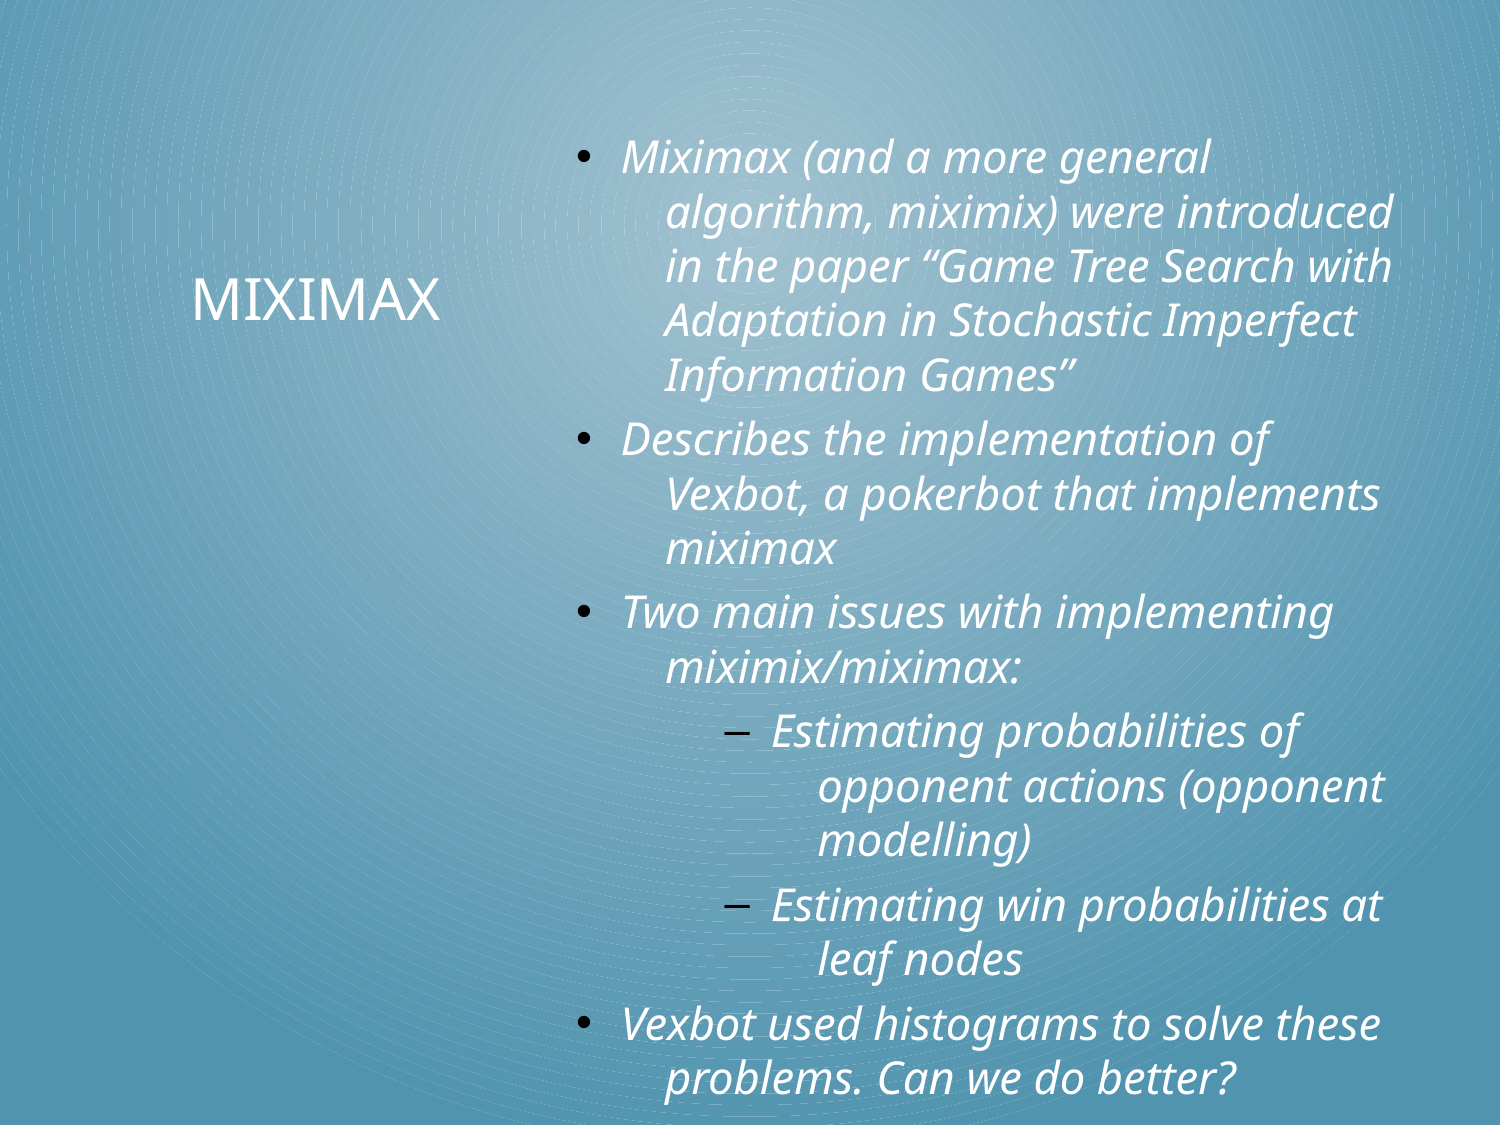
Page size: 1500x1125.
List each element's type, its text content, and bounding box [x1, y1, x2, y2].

title MIXIMAX [175, 254, 516, 580]
list Miximax (and a more general algorithm, miximix) were introduced in the paper “Game Tree Search with Adaptation in Stochastic Imperfect Information Games” Describes the implementation of Vexbot, a pokerbot that implements miximax Two main issues with implementing miximix/miximax: Estimating probabilities of opponent actions (opponent modelling) Estimating win probabilities at leaf nodes Vexbot used histograms to solve these problems. Can we do better? [561, 120, 1418, 1125]
